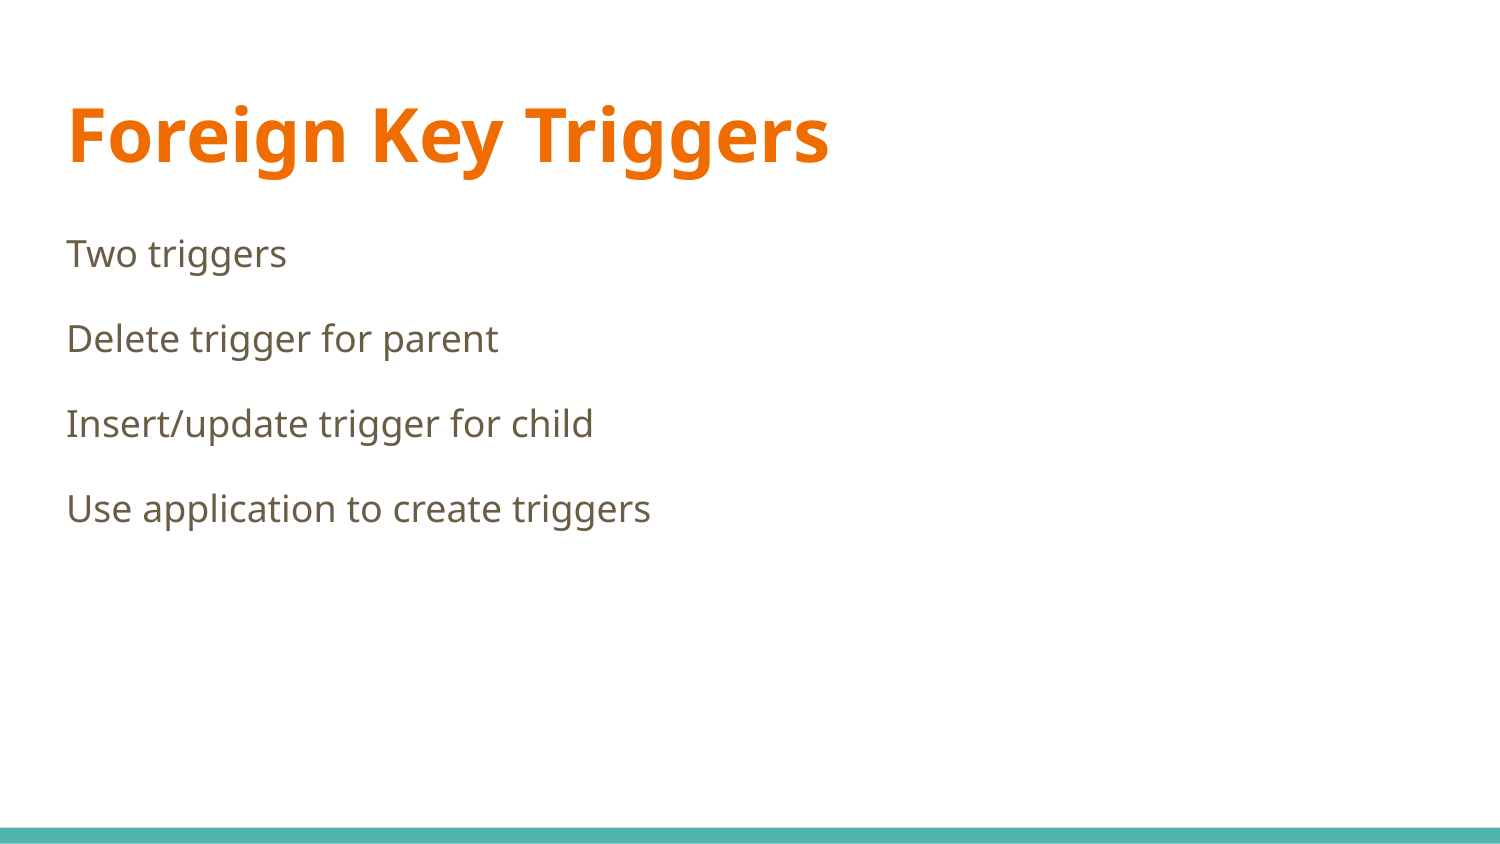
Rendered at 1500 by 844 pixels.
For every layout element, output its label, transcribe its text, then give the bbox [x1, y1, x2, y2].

list Two triggers Delete trigger for parent Insert/update trigger for child Use application to create triggers [51, 207, 1449, 750]
title Foreign Key Triggers [51, 72, 1449, 189]
